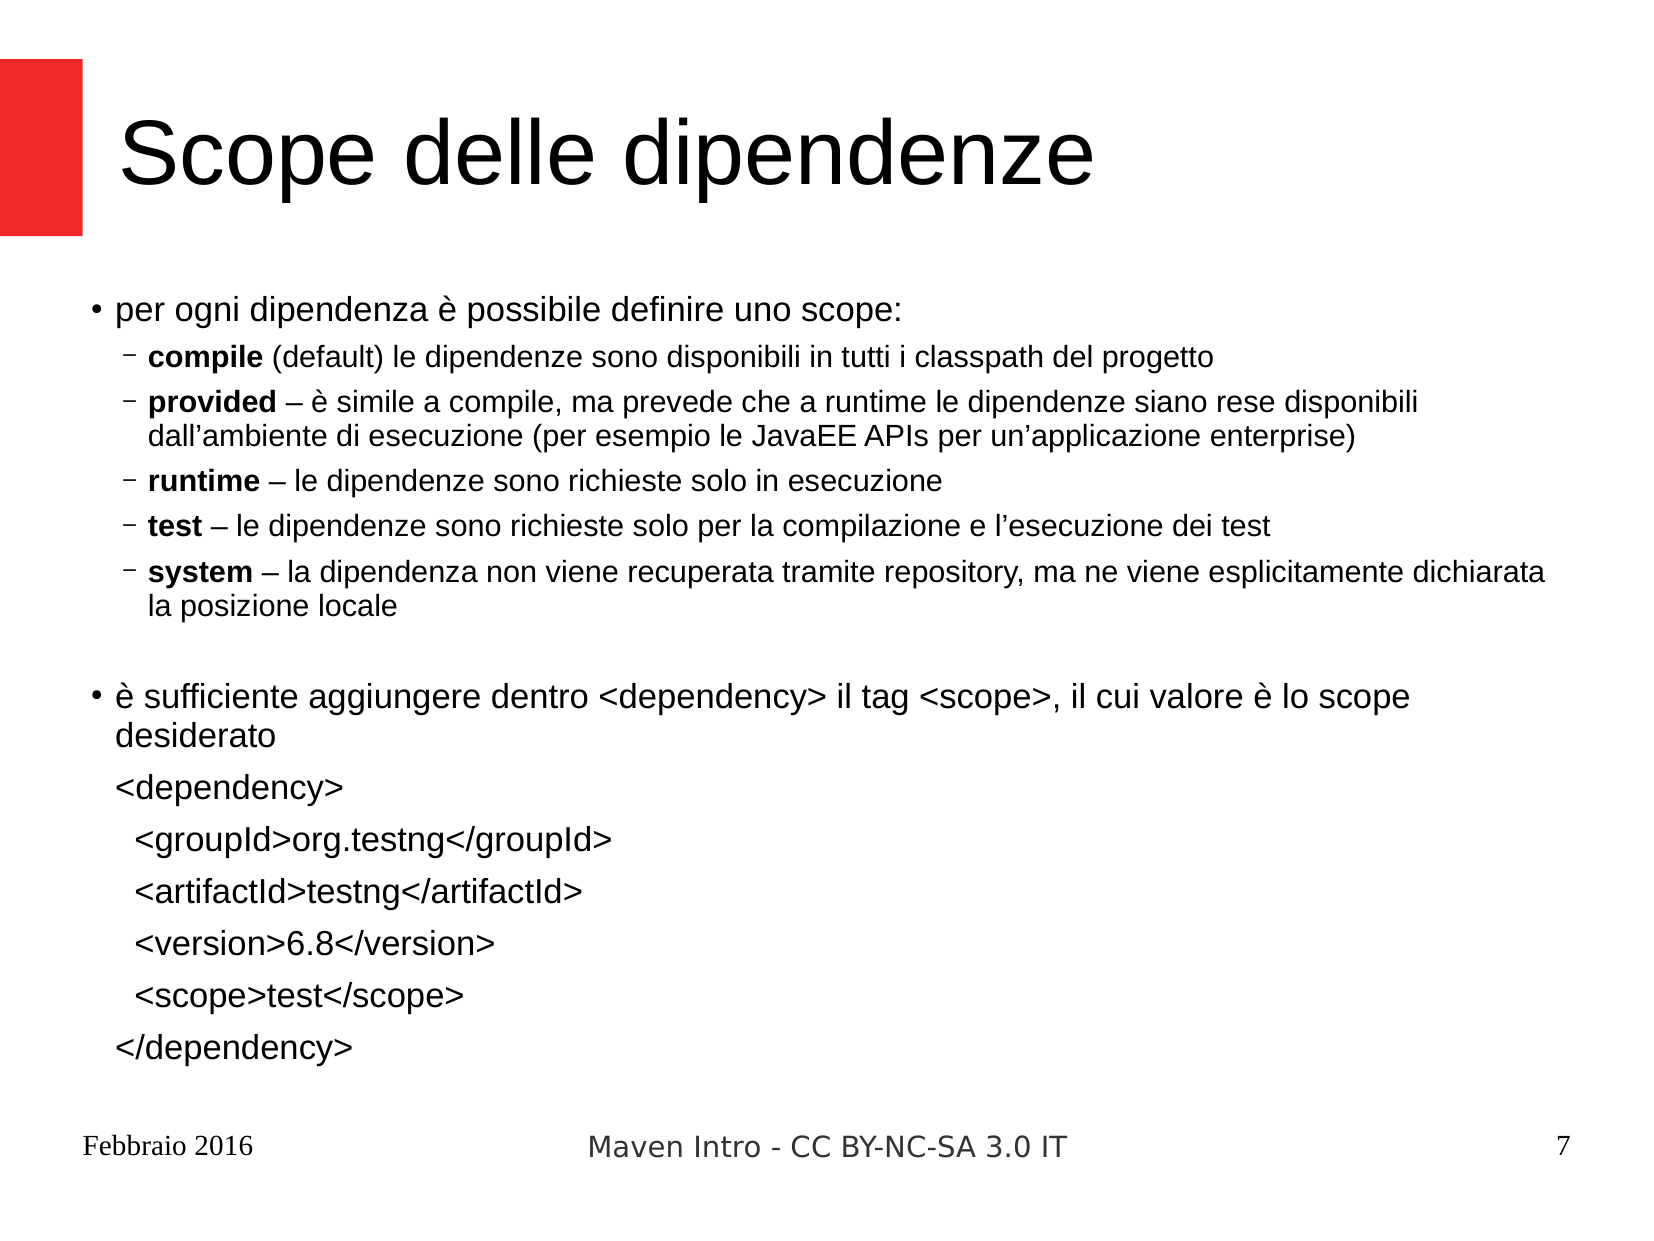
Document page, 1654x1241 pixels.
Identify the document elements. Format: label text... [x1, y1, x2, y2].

list per ogni dipendenza è possibile definire uno scope: compile (default) le dipendenze sono disponibili in tutti i classpath del progetto provided – è simile a compile, ma prevede che a runtime le dipendenze siano rese disponibili dall’ambiente di esecuzione (per esempio le JavaEE APIs per un’applicazione enterprise) runtime – le dipendenze sono richieste solo in esecuzione test – le dipendenze sono richieste solo per la compilazione e l’esecuzione dei test system – la dipendenza non viene recuperata tramite repository, ma ne viene esplicitamente dichiarata la posizione locale è sufficiente aggiungere dentro <dependency> il tag <scope>, il cui valore è lo scope desiderato <dependency> <groupId>org.testng</groupId> <artifactId>testng</artifactId> <version>6.8</version> <scope>test</scope> </dependency> [82, 290, 1571, 1075]
title Scope delle dipendenze [118, 49, 1607, 257]
